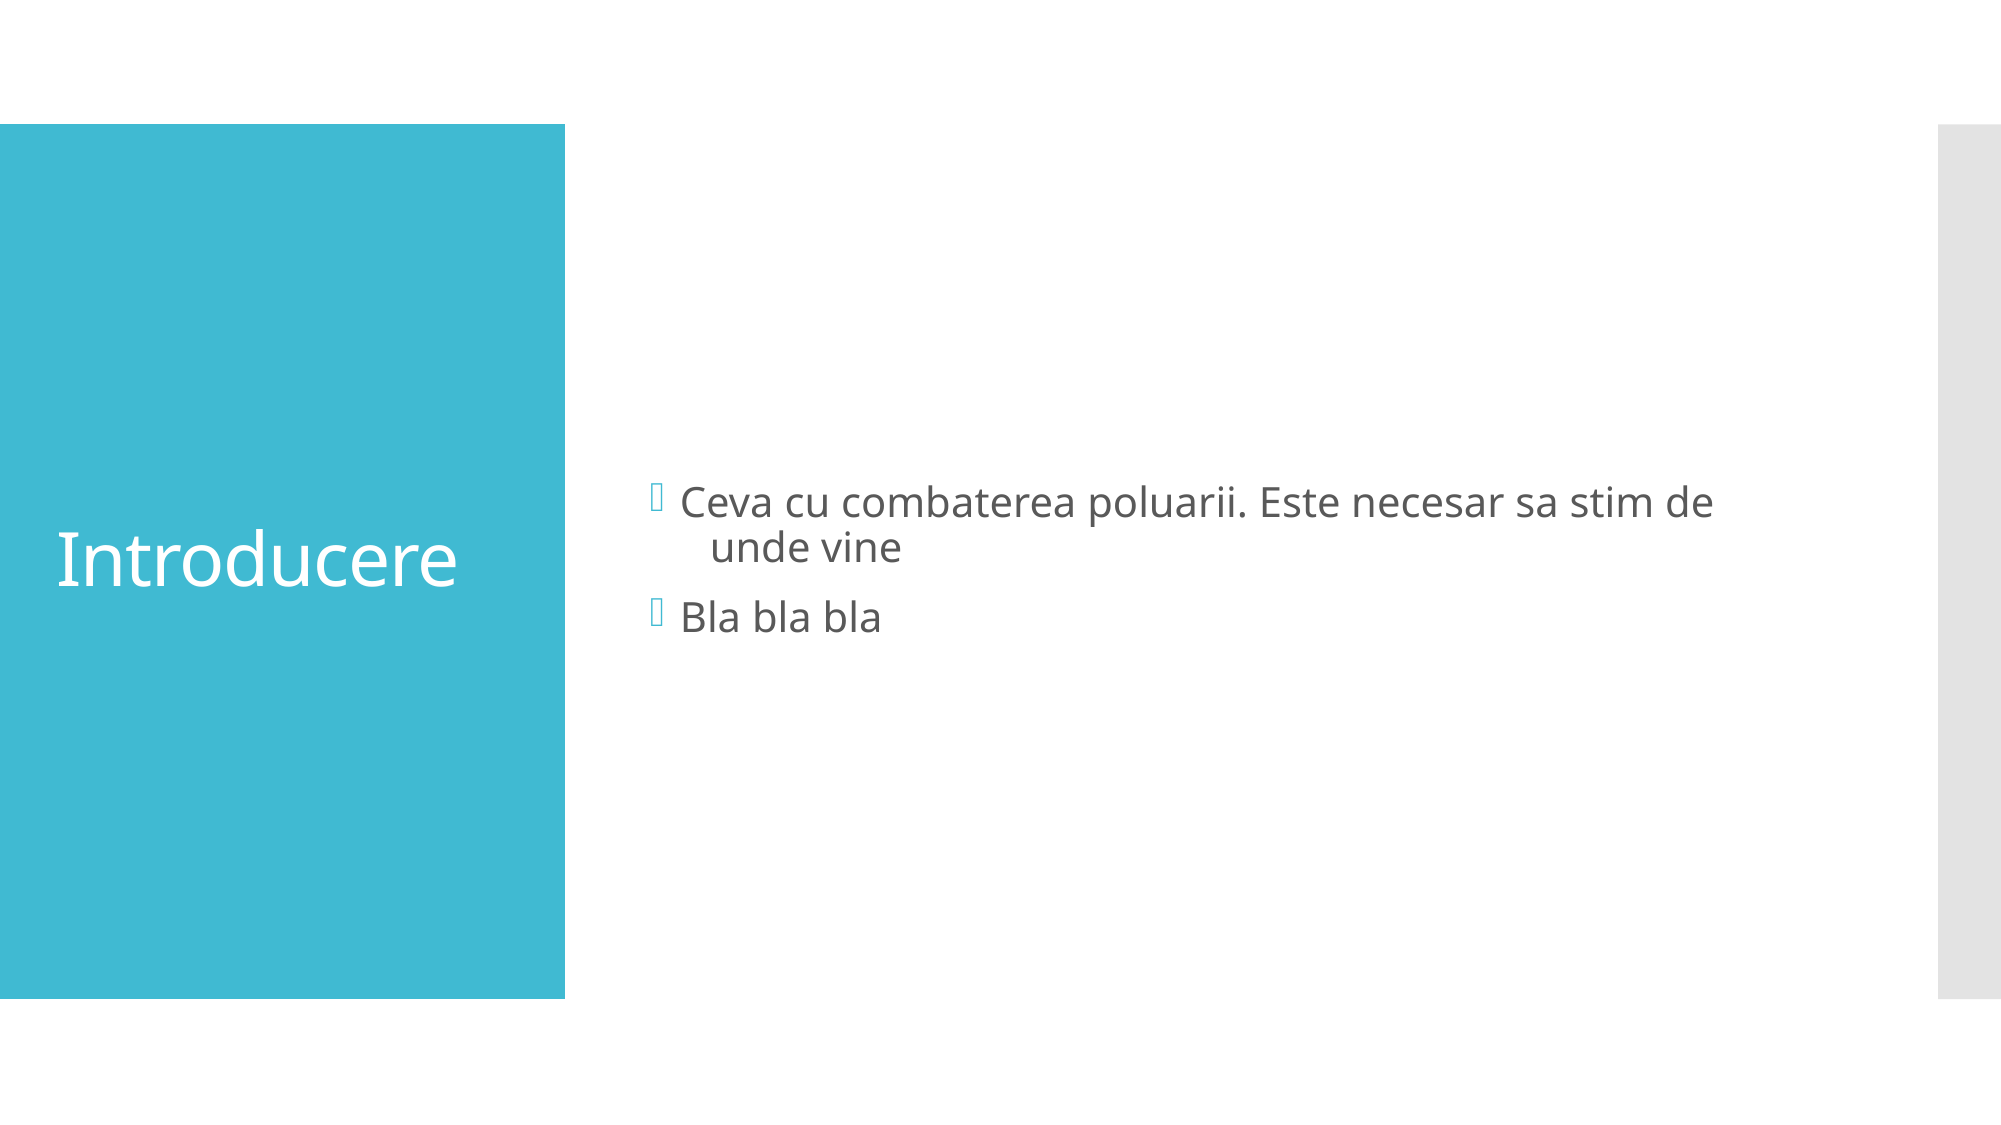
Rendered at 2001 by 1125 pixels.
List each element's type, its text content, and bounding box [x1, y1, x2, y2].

list Ceva cu combaterea poluarii. Este necesar sa stim de unde vine Bla bla bla [634, 141, 1835, 982]
title Introducere [41, 184, 526, 940]
